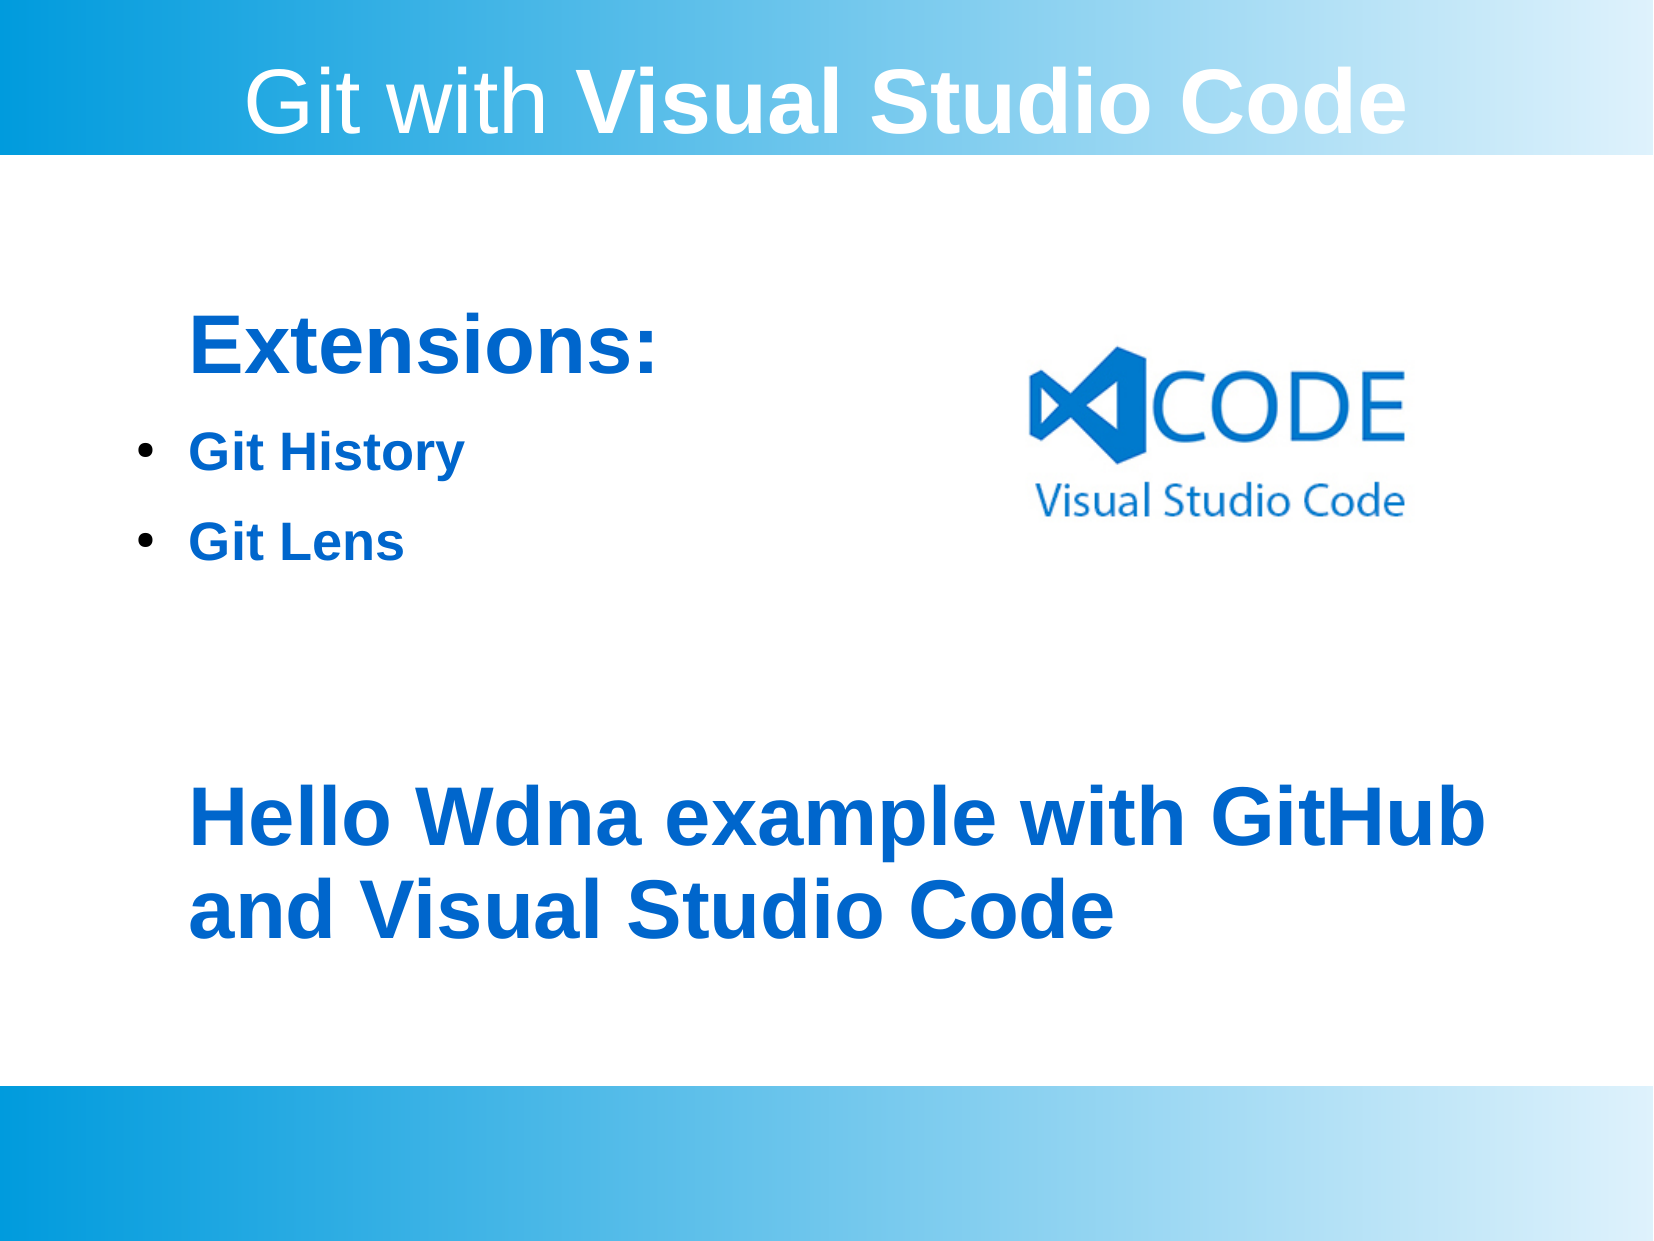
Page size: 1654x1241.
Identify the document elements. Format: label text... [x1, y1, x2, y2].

picture [826, 247, 1608, 639]
list Extensions: Git History Git Lens [118, 166, 1607, 637]
list Hello Wdna example with GitHub and Visual Studio Code [118, 637, 1607, 1241]
title Git with Visual Studio Code [82, 49, 1571, 155]
